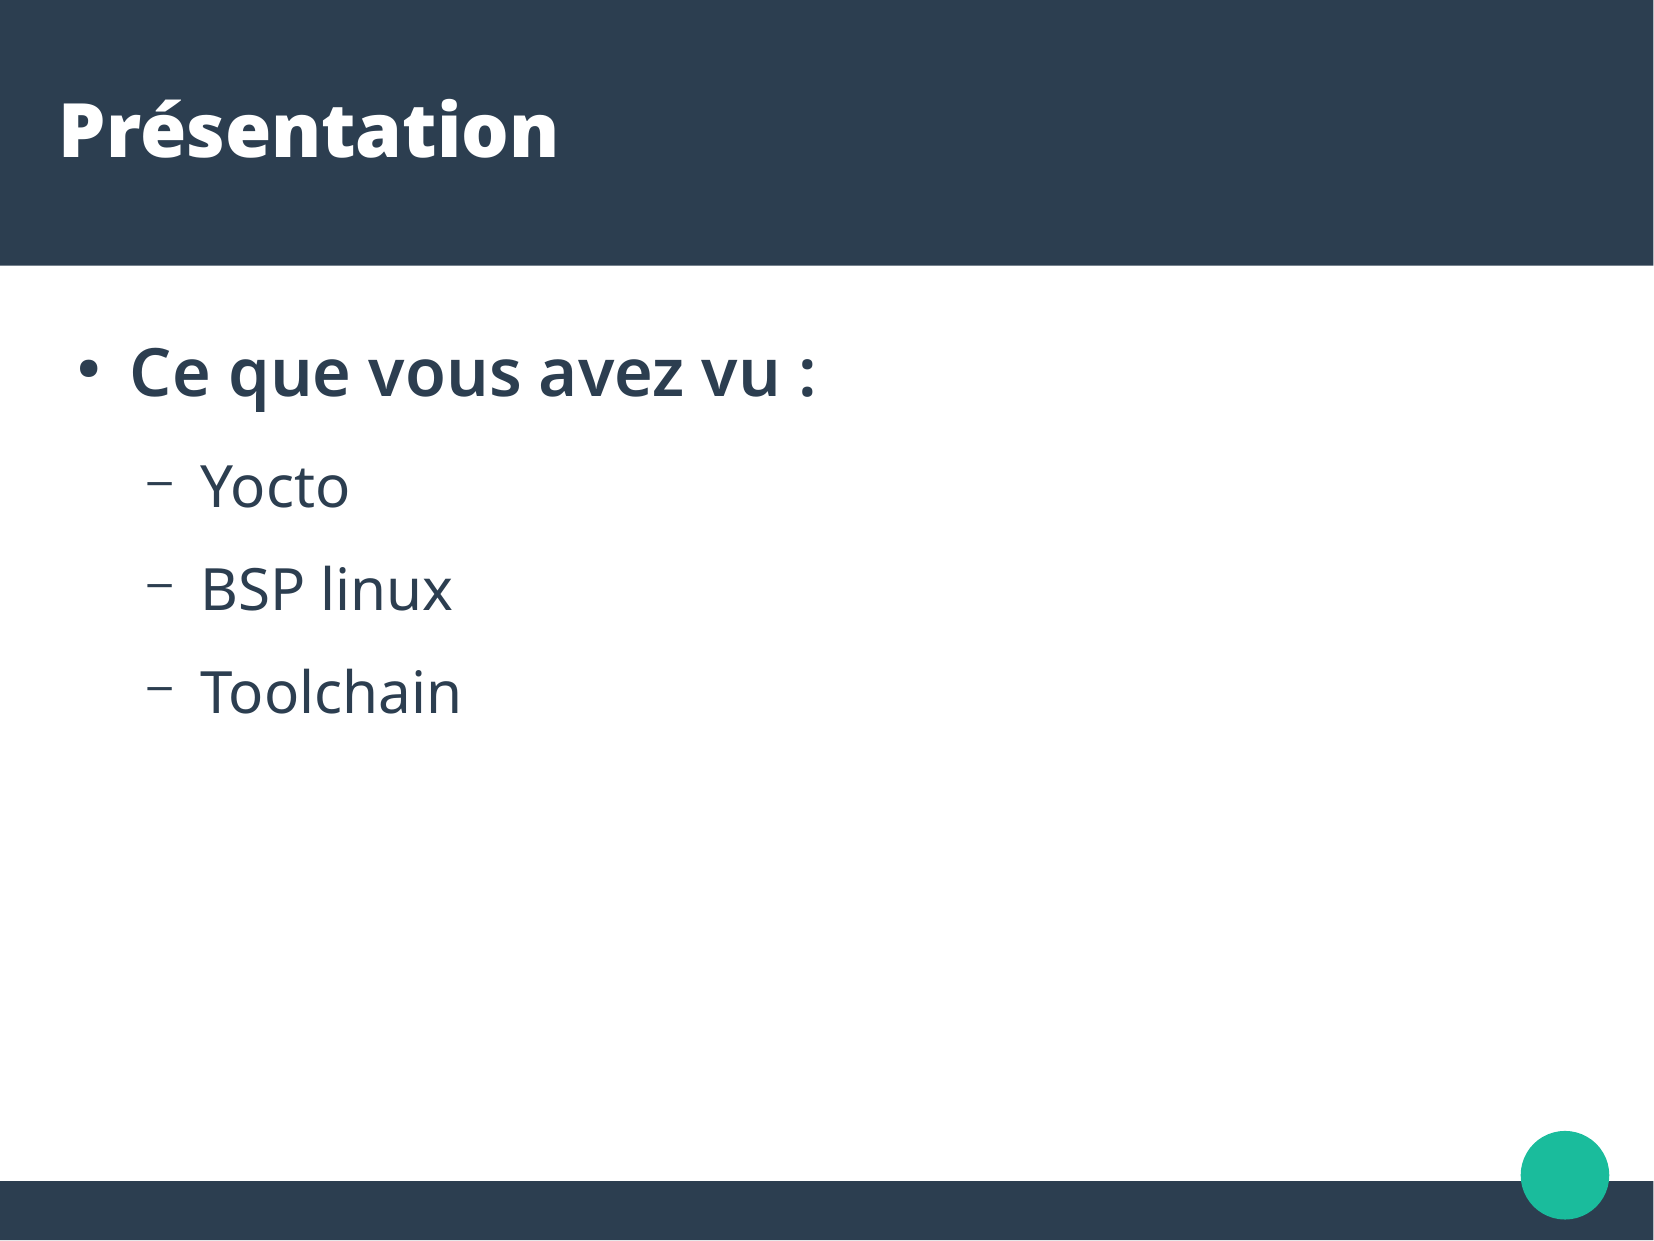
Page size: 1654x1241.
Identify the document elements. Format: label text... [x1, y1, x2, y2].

title Présentation [59, 49, 1595, 207]
list Ce que vous avez vu : Yocto BSP linux Toolchain [59, 324, 1595, 1152]
